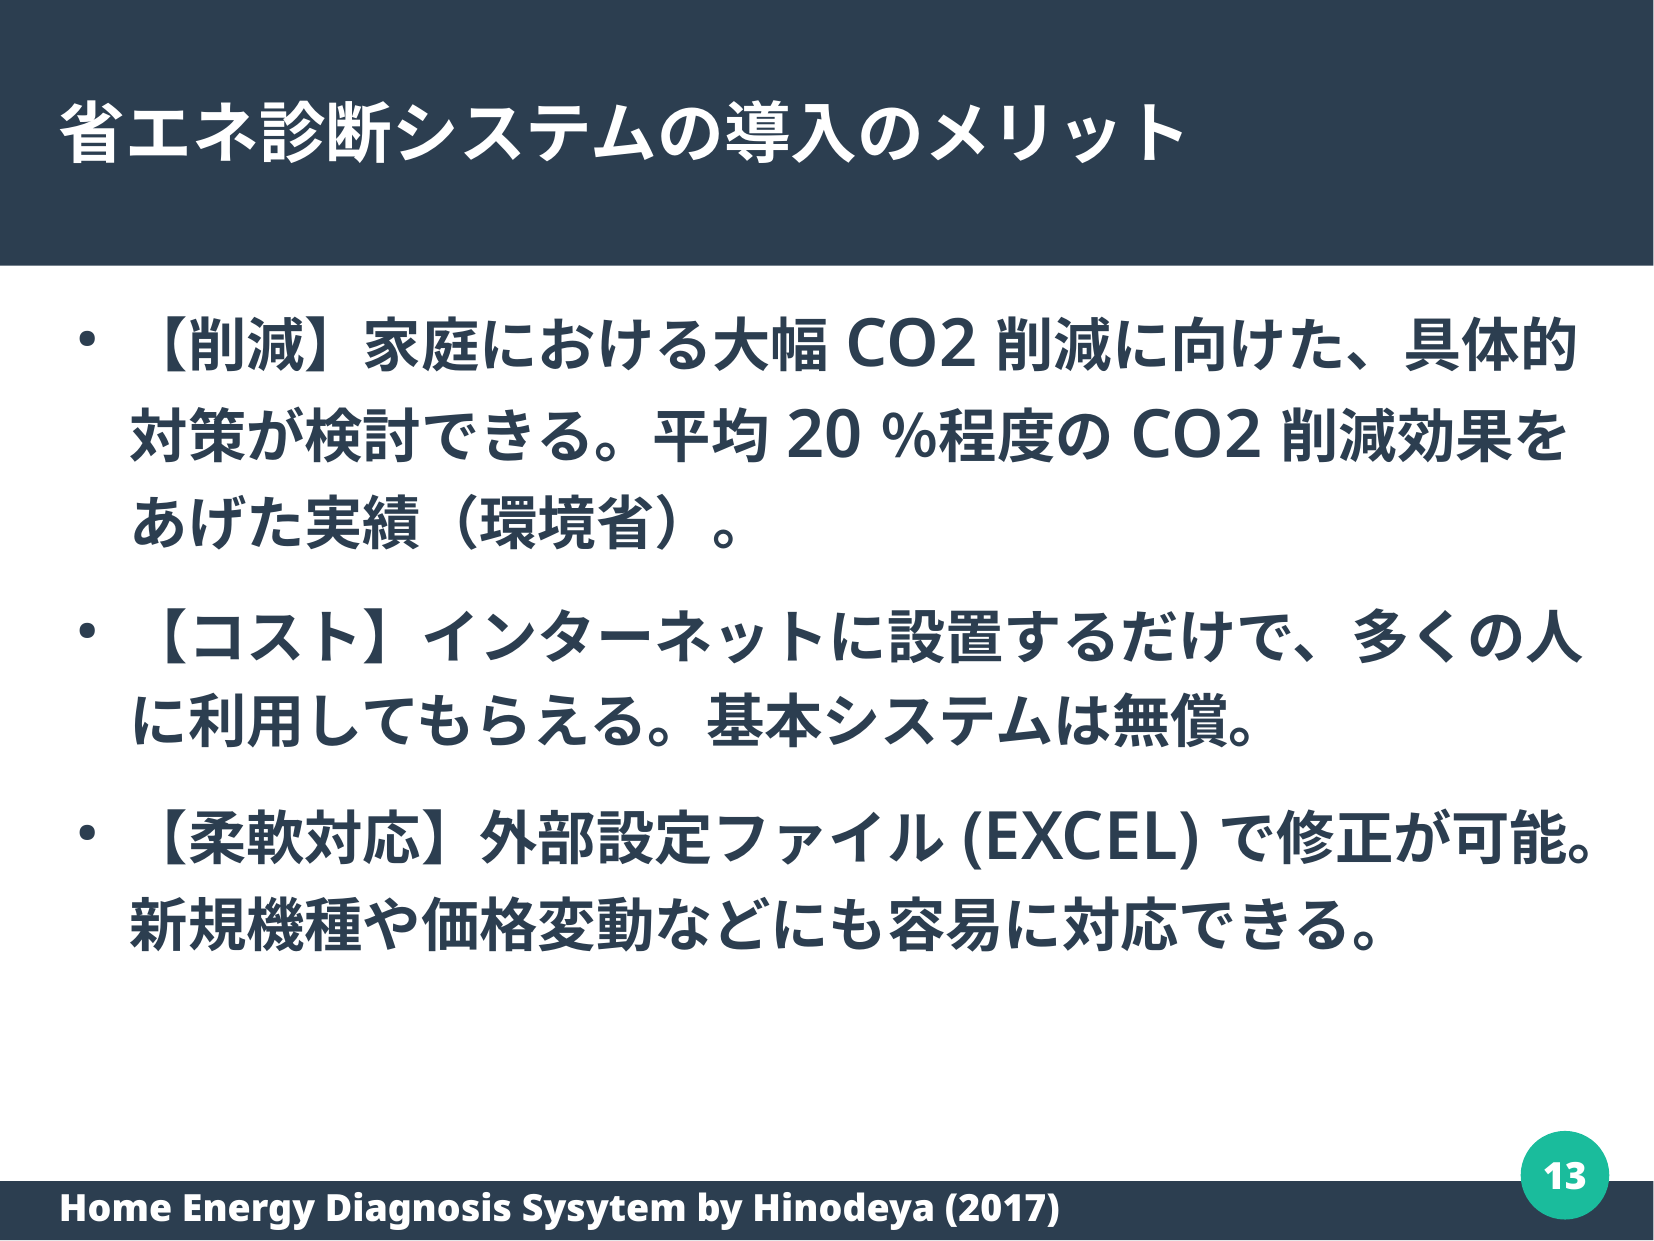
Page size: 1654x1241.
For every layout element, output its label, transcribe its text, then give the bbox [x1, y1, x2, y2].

list 【削減】家庭における大幅CO2削減に向けた、具体的対策が検討できる。平均20％程度のCO2削減効果をあげた実績（環境省）。 【コスト】インターネットに設置するだけで、多くの人に利用してもらえる。基本システムは無償。 【柔軟対応】外部設定ファイル(EXCEL)で修正が可能。新規機種や価格変動などにも容易に対応できる。 [59, 295, 1595, 1123]
title 省エネ診断システムの導入のメリット [59, 49, 1595, 207]
